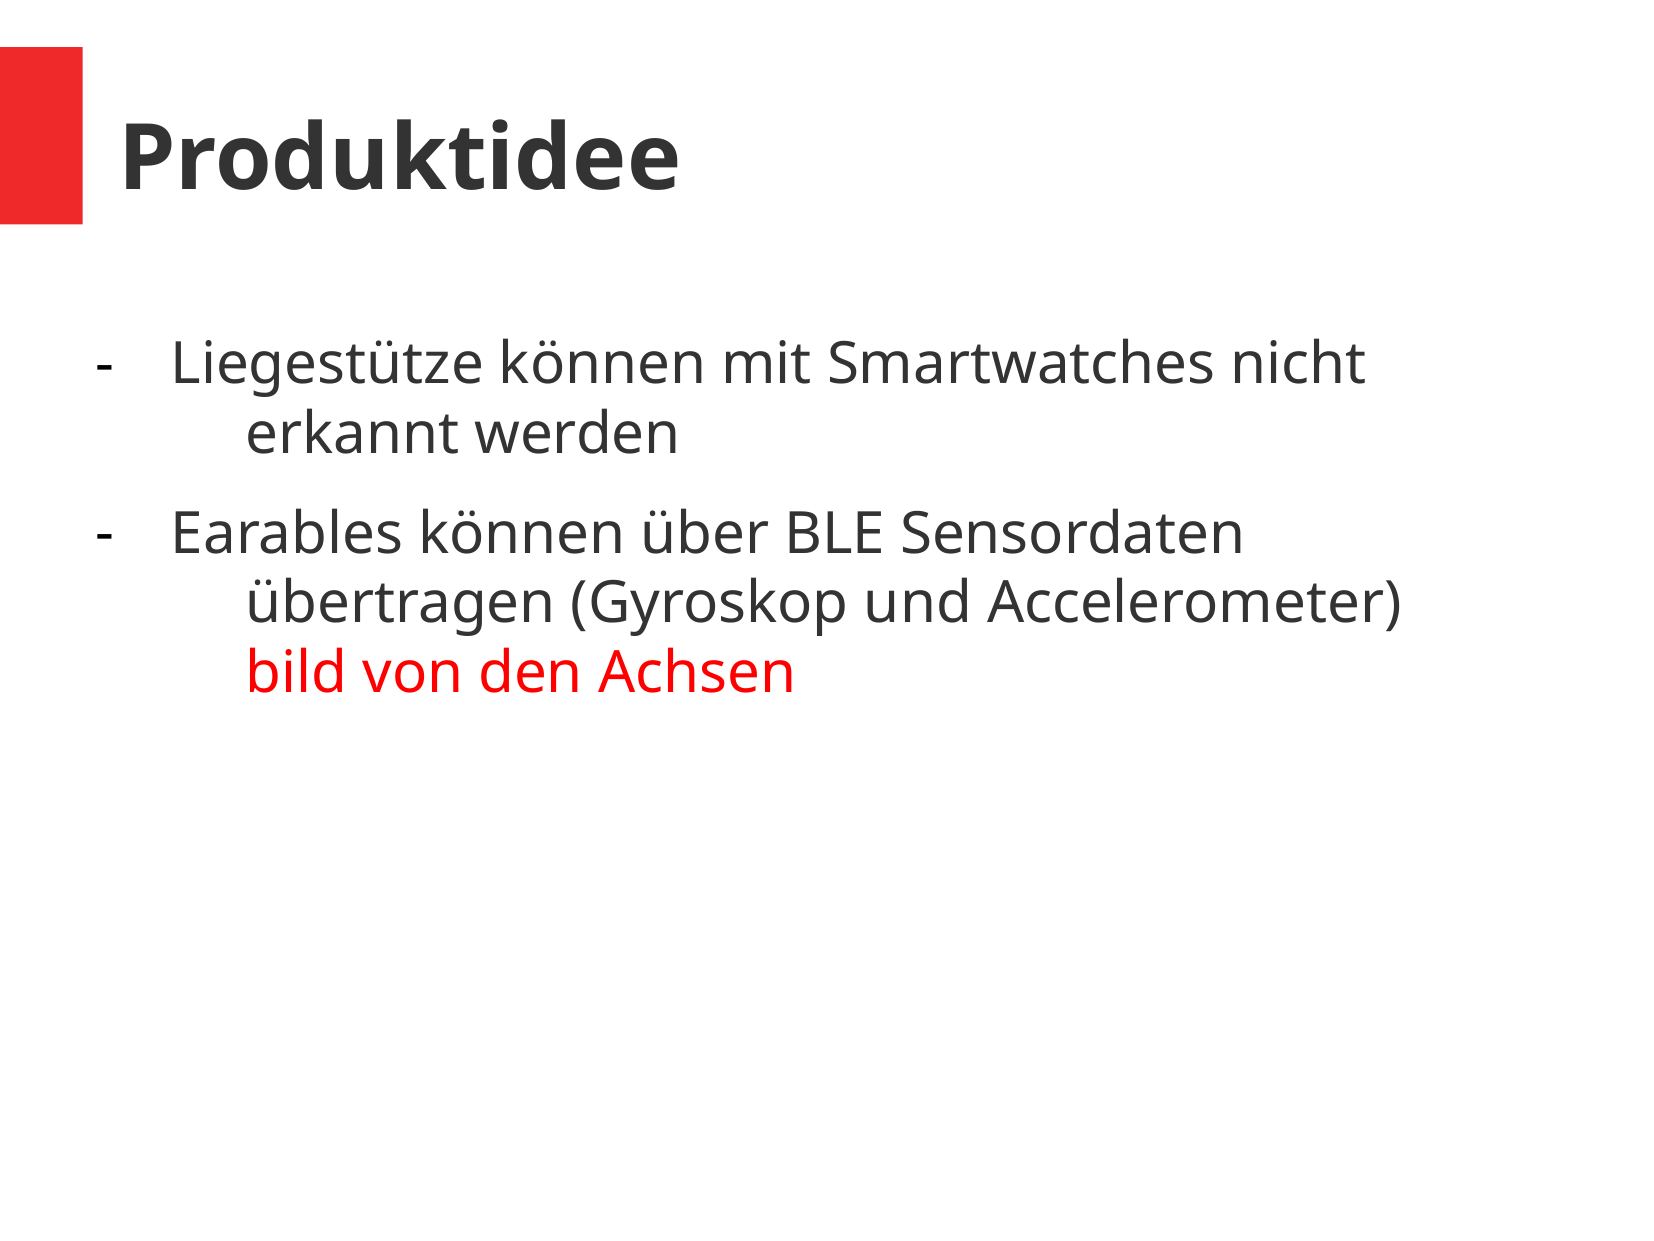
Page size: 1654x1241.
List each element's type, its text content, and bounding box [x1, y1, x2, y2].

list Liegestütze können mit Smartwatches nicht erkannt werden Earables können über BLE Sensordaten übertragen (Gyroskop und Accelerometer) bild von den Achsen [95, 325, 1514, 1045]
title Produktidee [118, 49, 1571, 257]
